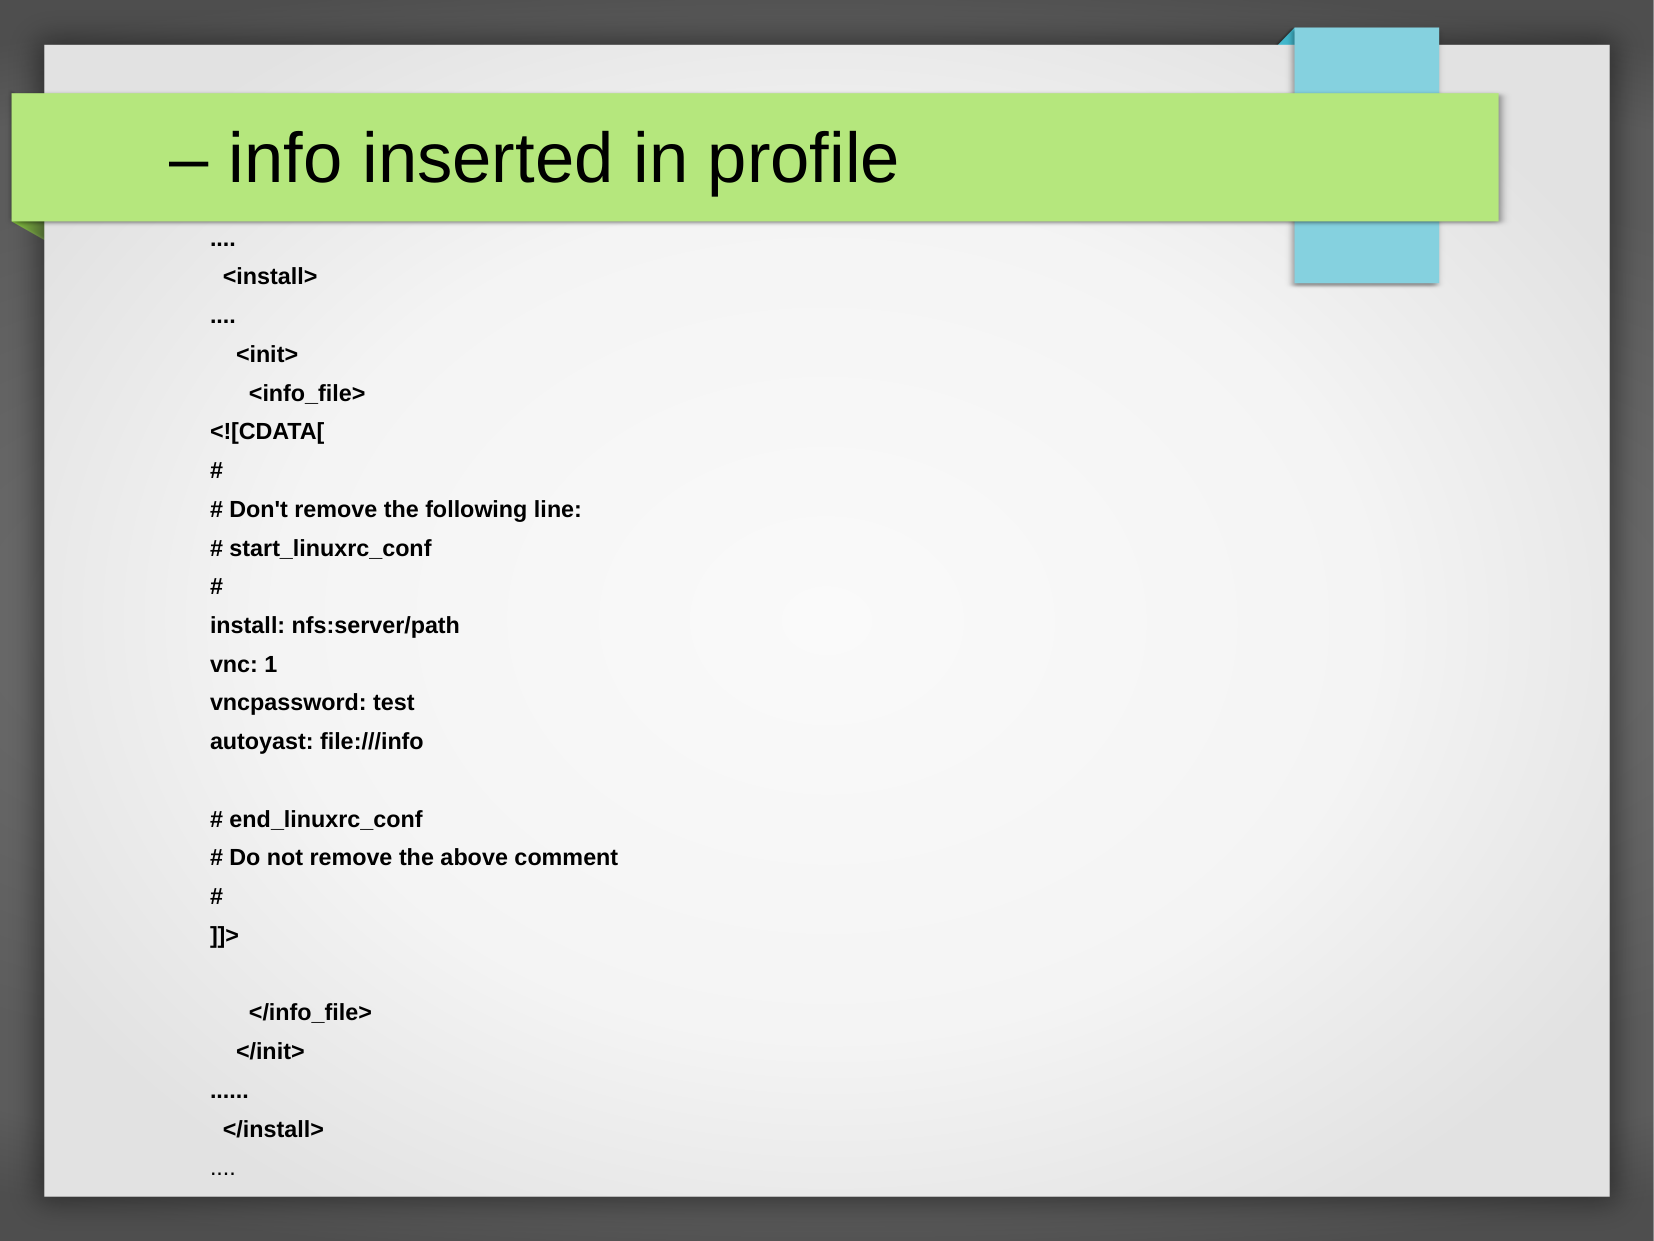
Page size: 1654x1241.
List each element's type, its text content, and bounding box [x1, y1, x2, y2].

title – info inserted in profile [150, 90, 1486, 226]
list .... <install> .... <init> <info_file> <![CDATA[ # # Don't remove the following line: # start_linuxrc_conf # install: nfs:server/path vnc: 1 vncpassword: test autoyast: file:///info # end_linuxrc_conf # Do not remove the above comment # ]]> </info_file> </init> ...... </install> .... [210, 225, 1336, 1186]
picture [0, 0, 1654, 1241]
